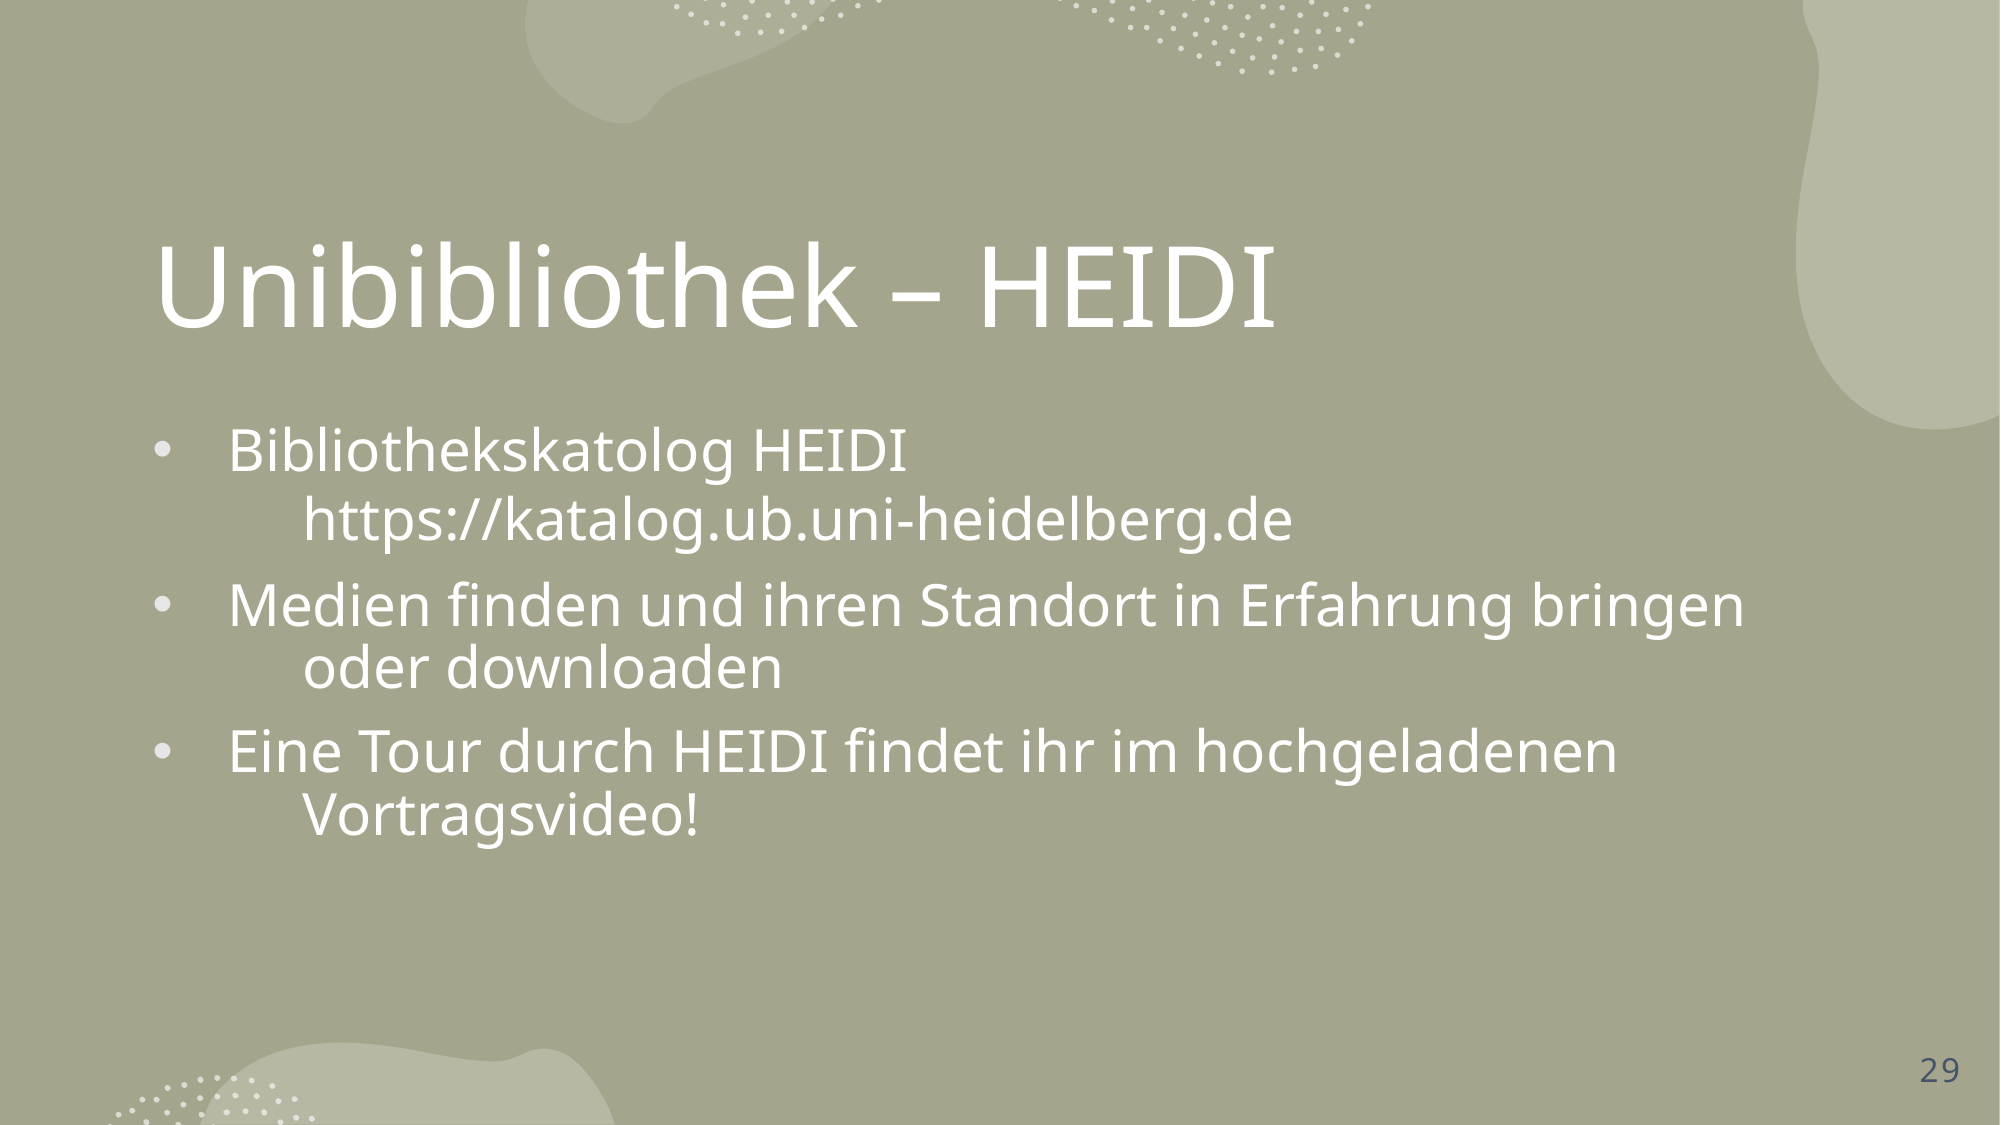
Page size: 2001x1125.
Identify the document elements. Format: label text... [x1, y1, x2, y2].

list Bibliothekskatolog HEIDI https://katalog.ub.uni-heidelberg.de Medien finden und ihren Standort in Erfahrung bringen oder downloaden Eine Tour durch HEIDI findet ihr im hochgeladenen Vortragsvideo! [137, 413, 1863, 1014]
text_box [1887, 1019, 1993, 1125]
title Unibibliothek – HEIDI [137, 182, 1863, 400]
